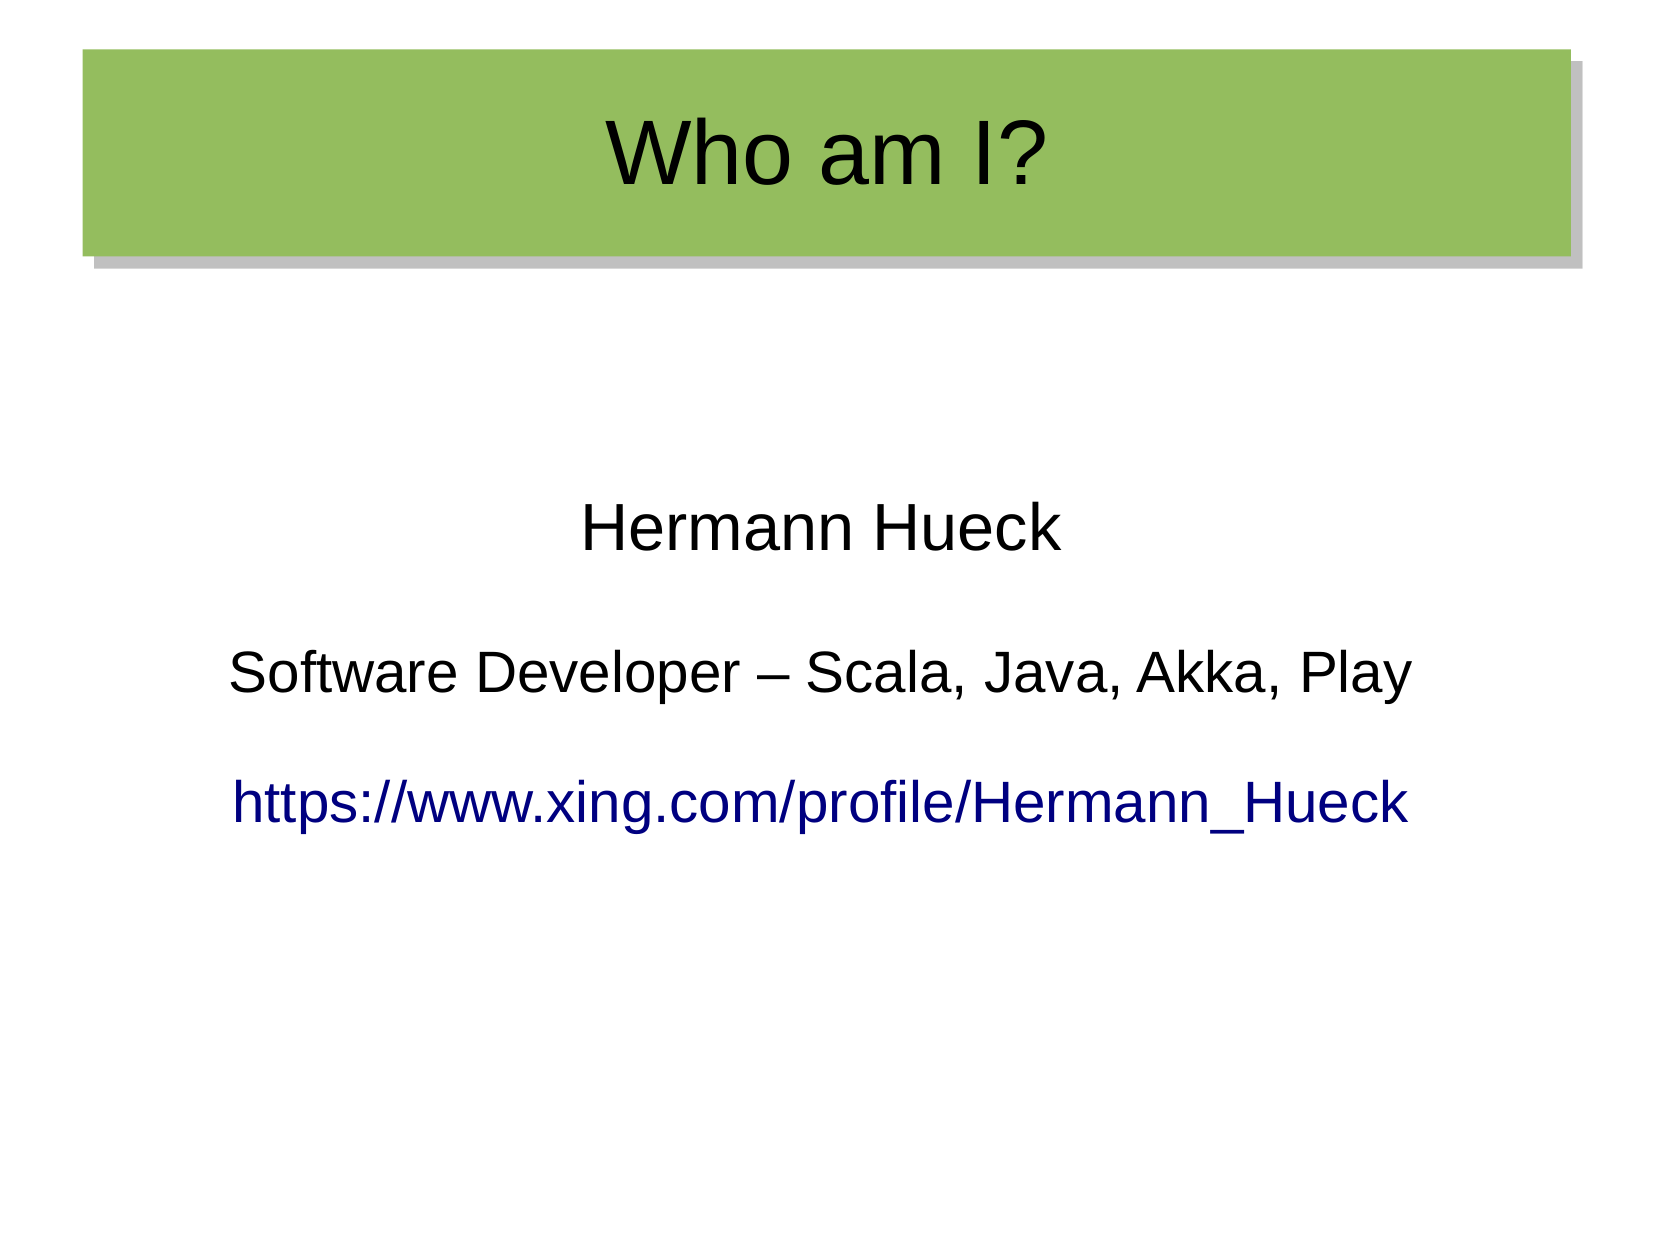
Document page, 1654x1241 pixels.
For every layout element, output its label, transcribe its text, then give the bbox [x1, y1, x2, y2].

title Who am I? [82, 49, 1571, 257]
subtitle Hermann Hueck Software Developer – Scala, Java, Akka, Play https://www.xing.com/profile/Hermann_Hueck [77, 288, 1566, 1008]
